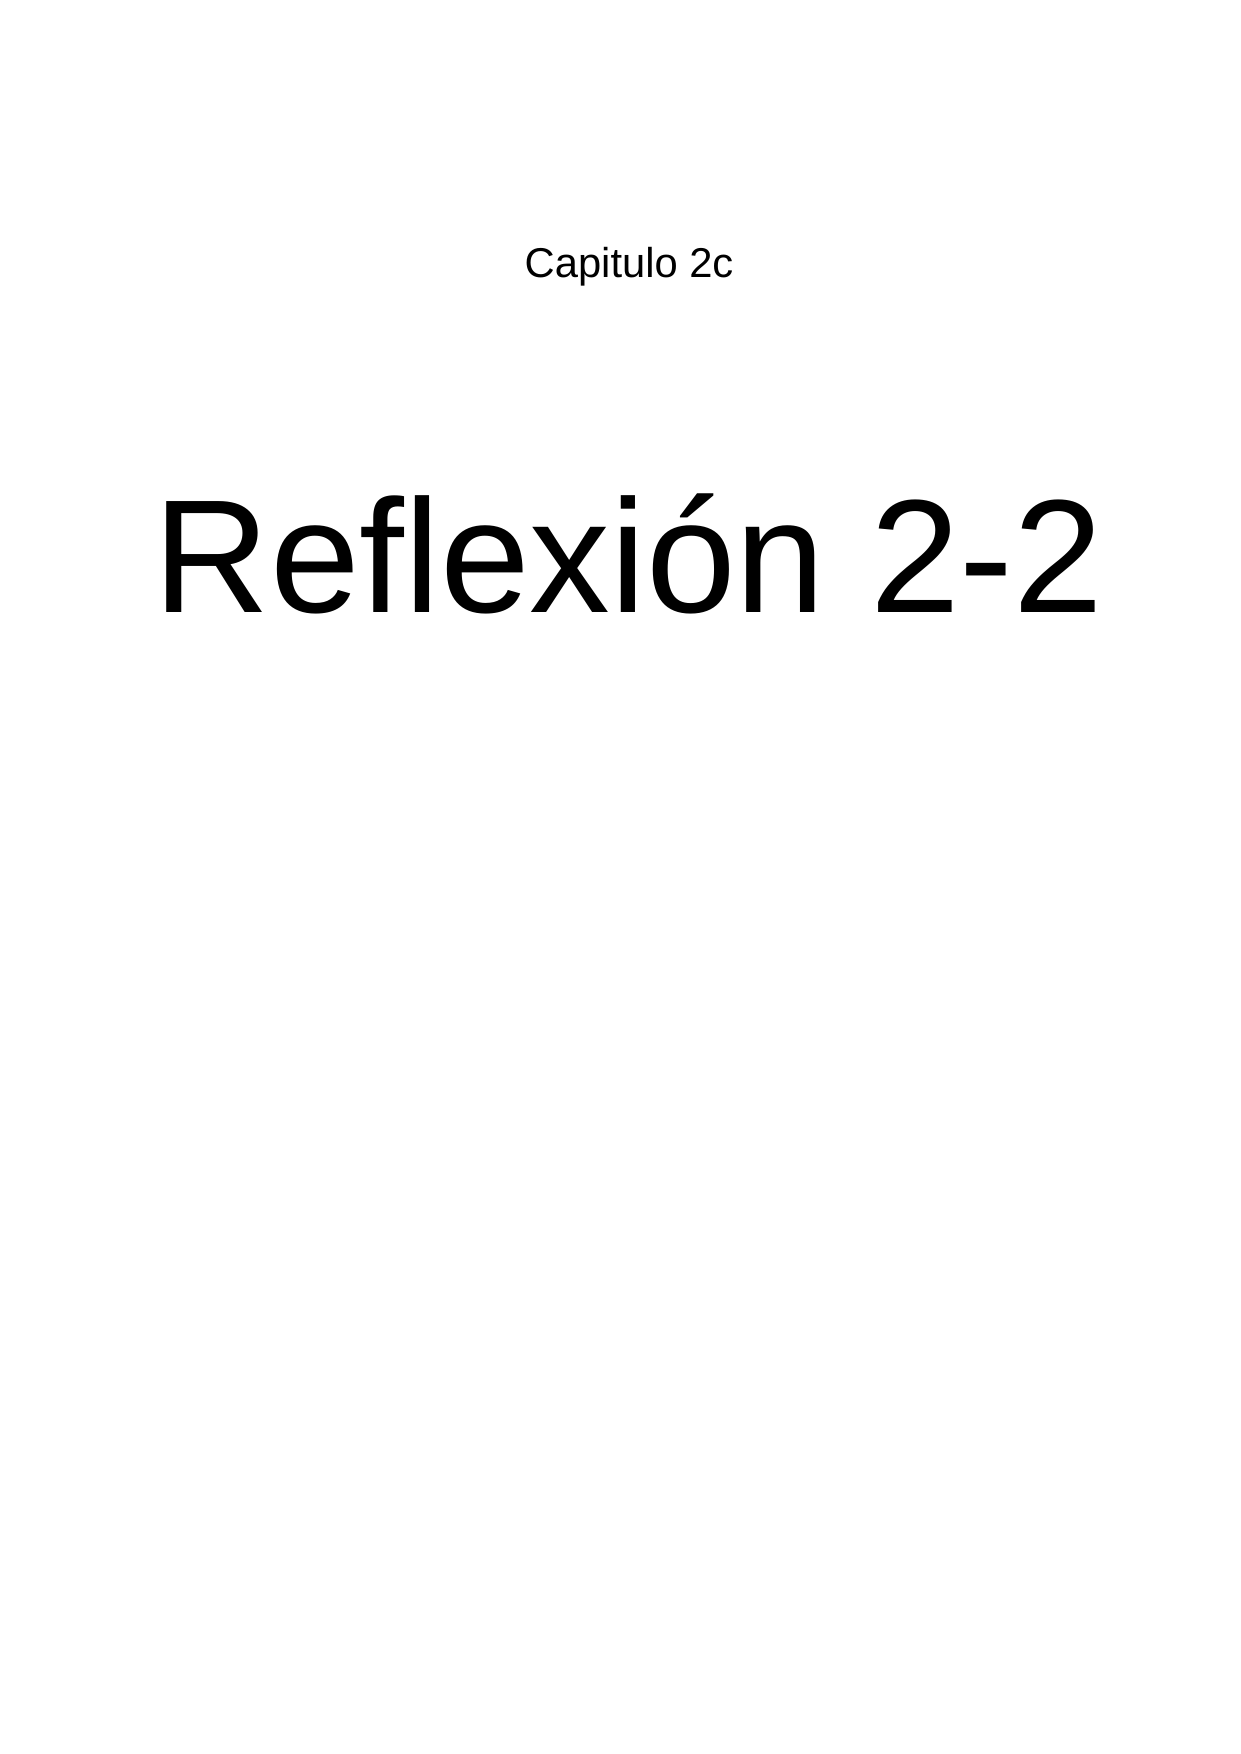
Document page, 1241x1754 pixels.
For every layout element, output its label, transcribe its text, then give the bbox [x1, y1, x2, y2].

title Capitulo 2c Reflexión 2-2 [124, 239, 1134, 647]
